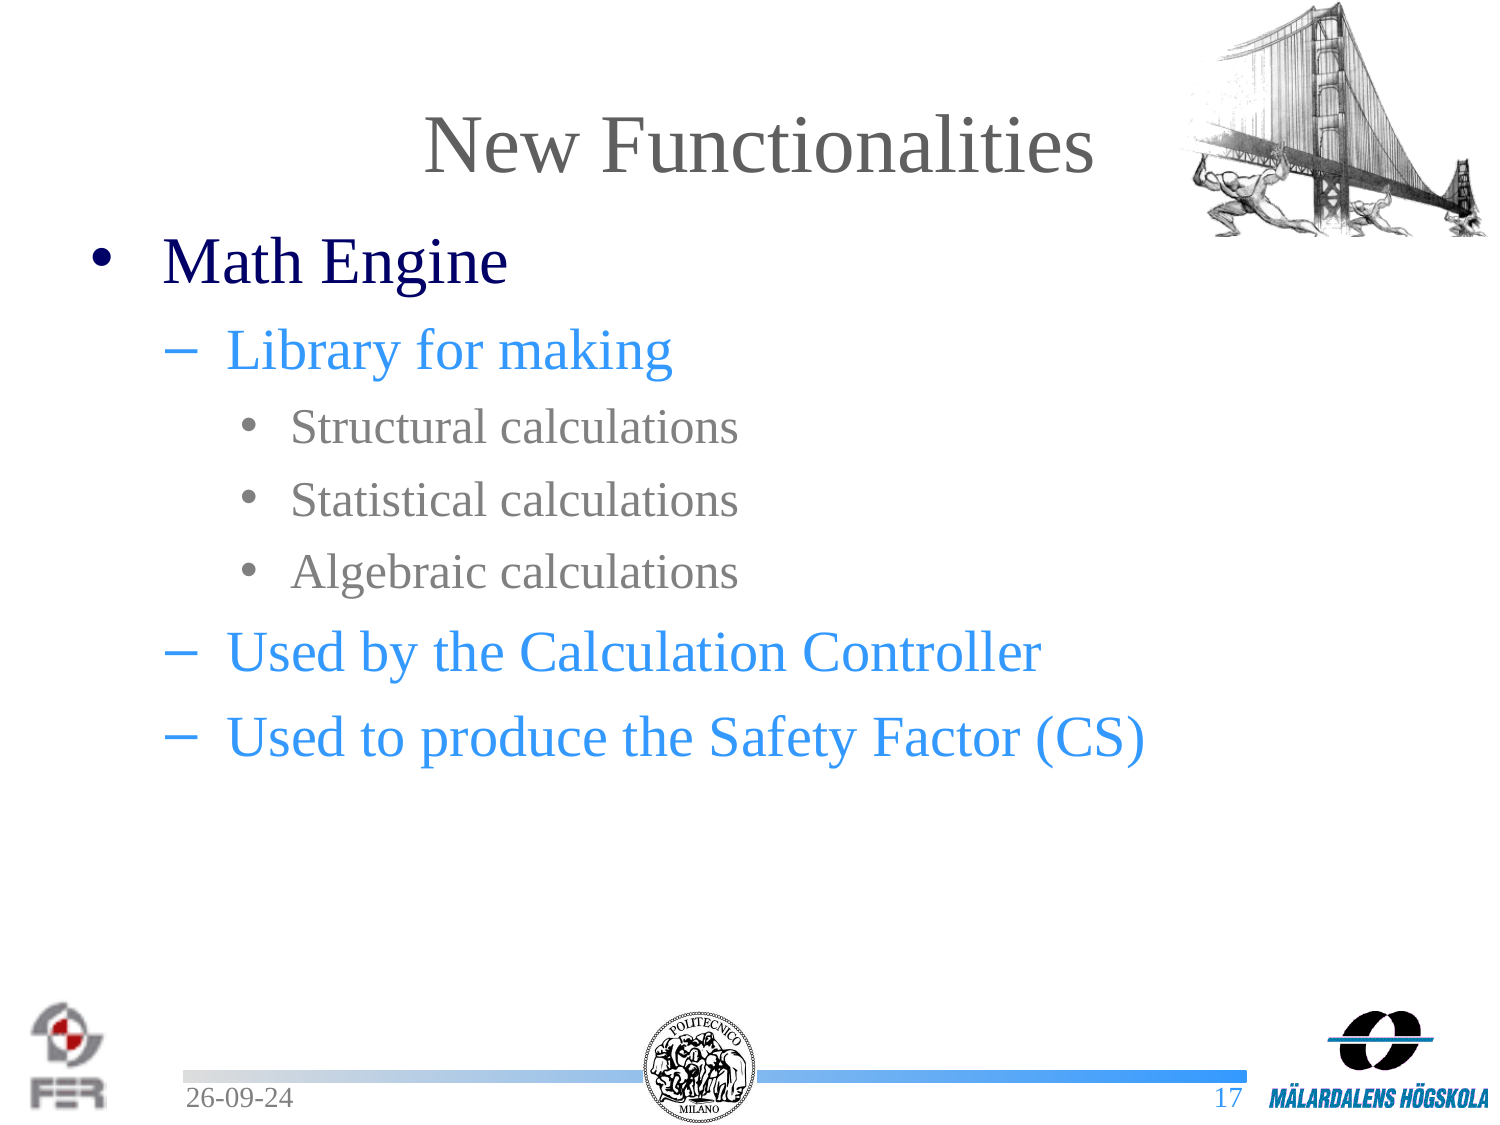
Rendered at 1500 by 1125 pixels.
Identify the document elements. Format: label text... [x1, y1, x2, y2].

title New Functionalities [75, 45, 1175, 209]
list Math Engine Library for making Structural calculations Statistical calculations Algebraic calculations Used by the Calculation Controller Used to produce the Safety Factor (CS) [75, 209, 1426, 952]
picture [1454, 1091, 1459, 1108]
picture [29, 987, 107, 1125]
picture [1368, 1093, 1374, 1104]
picture [643, 1011, 757, 1123]
text_box <numero> [1186, 1070, 1258, 1114]
picture [1435, 1096, 1441, 1104]
picture [1269, 1011, 1488, 1108]
picture [1175, 0, 1488, 237]
text_box 13-12-18 [171, 1070, 396, 1114]
